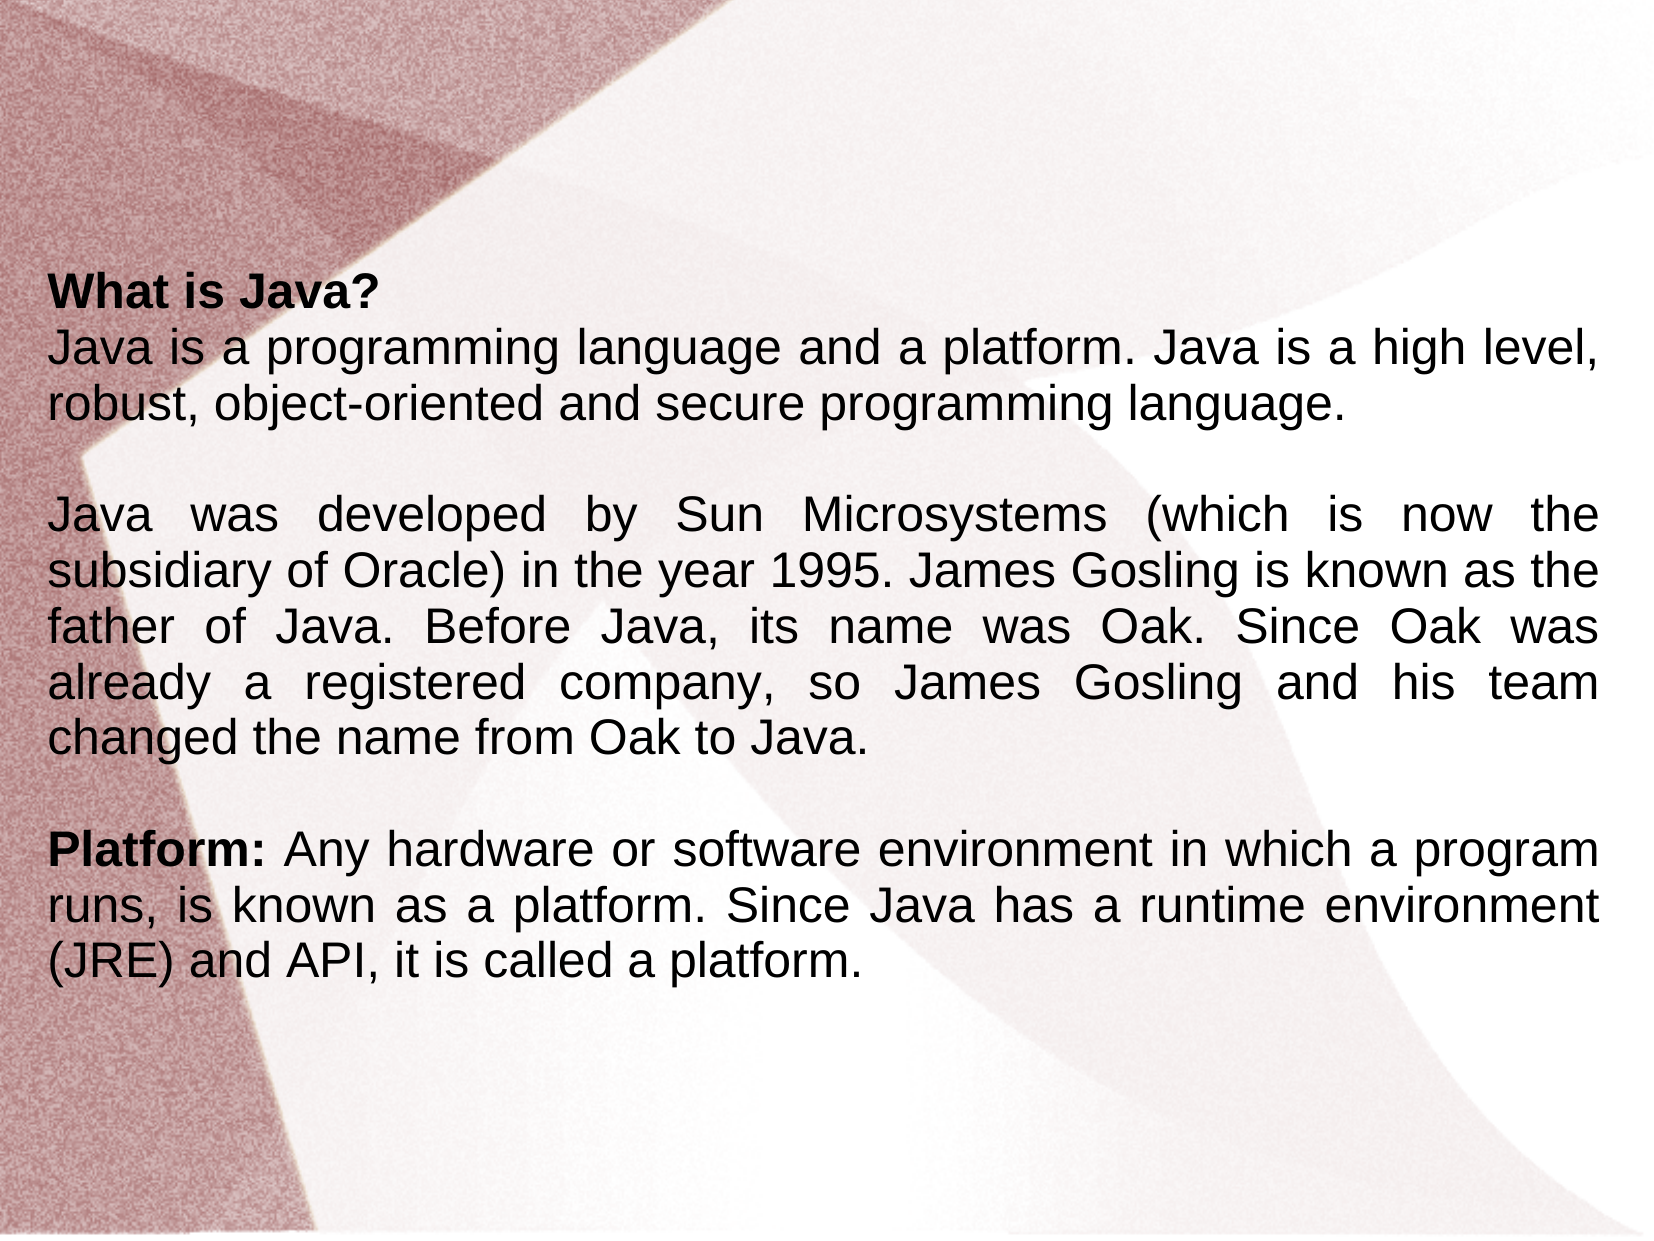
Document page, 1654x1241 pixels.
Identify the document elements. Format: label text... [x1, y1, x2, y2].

subtitle What is Java? Java is a programming language and a platform. Java is a high level, robust, object-oriented and secure programming language. Java was developed by Sun Microsystems (which is now the subsidiary of Oracle) in the year 1995. James Gosling is known as the father of Java. Before Java, its name was Oak. Since Oak was already a registered company, so James Gosling and his team changed the name from Oak to Java. Platform: Any hardware or software environment in which a program runs, is known as a platform. Since Java has a runtime environment (JRE) and API, it is called a platform. [47, 47, 1601, 1205]
picture [0, 0, 1654, 1241]
